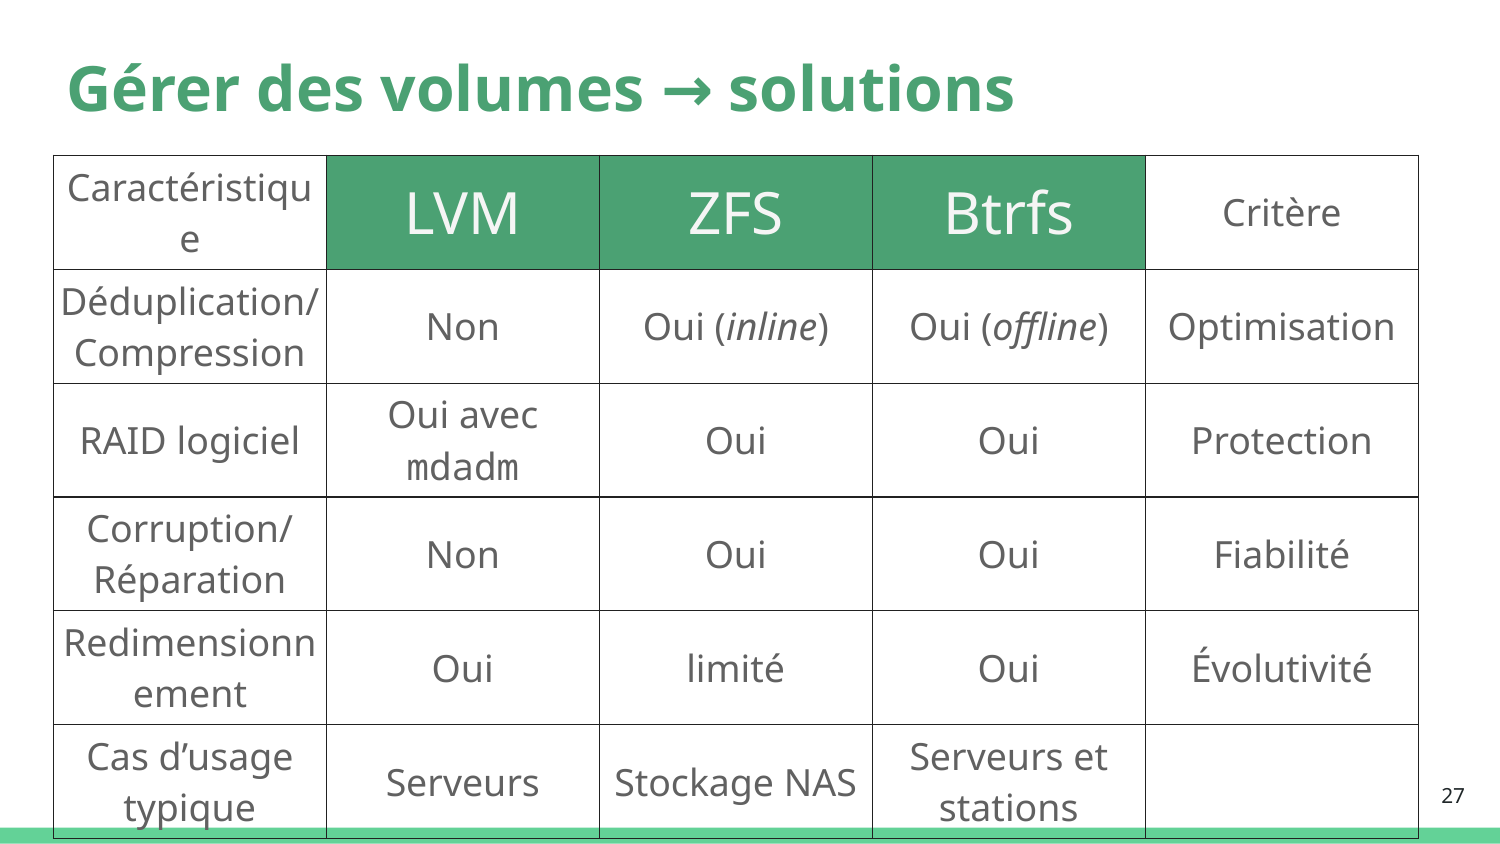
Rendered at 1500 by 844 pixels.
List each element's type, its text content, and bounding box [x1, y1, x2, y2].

table_cell Oui [600, 384, 872, 496]
table_cell [1146, 725, 1418, 838]
table_cell limité [600, 611, 872, 724]
table_cell Oui (offline) [873, 270, 1145, 383]
table_cell Stockage NAS [600, 725, 872, 838]
table_cell Oui [600, 498, 872, 610]
table_header Caractéristique [54, 156, 326, 269]
table_cell RAID logiciel [54, 384, 326, 496]
table_cell Oui avec mdadm [327, 384, 599, 496]
table_cell Redimensionnement [54, 611, 326, 724]
table_cell Cas d’usage typique [54, 725, 326, 838]
table_cell Serveurs [327, 725, 599, 838]
table_cell Non [327, 498, 599, 610]
table_cell Oui [873, 611, 1145, 724]
table_cell Évolutivité [1146, 611, 1418, 724]
table_cell Optimisation [1146, 270, 1418, 383]
table_header LVM [327, 156, 599, 269]
table_cell Protection [1146, 384, 1418, 496]
table_cell Corruption/Réparation [54, 498, 326, 610]
title Gérer des volumes → solutions [51, 23, 1449, 117]
table_cell Oui [873, 384, 1145, 496]
table_header Critère [1146, 156, 1418, 269]
table_header Btrfs [873, 156, 1145, 269]
slide_number <numéro> [1419, 764, 1480, 830]
table_cell Déduplication/Compression [54, 270, 326, 383]
table_cell Oui [873, 498, 1145, 610]
table_cell Serveurs et stations [873, 725, 1145, 838]
table_cell Non [327, 270, 599, 383]
table_cell Oui [327, 611, 599, 724]
table_cell Fiabilité [1146, 498, 1418, 610]
table_cell Oui (inline) [600, 270, 872, 383]
table_header ZFS [600, 156, 872, 269]
